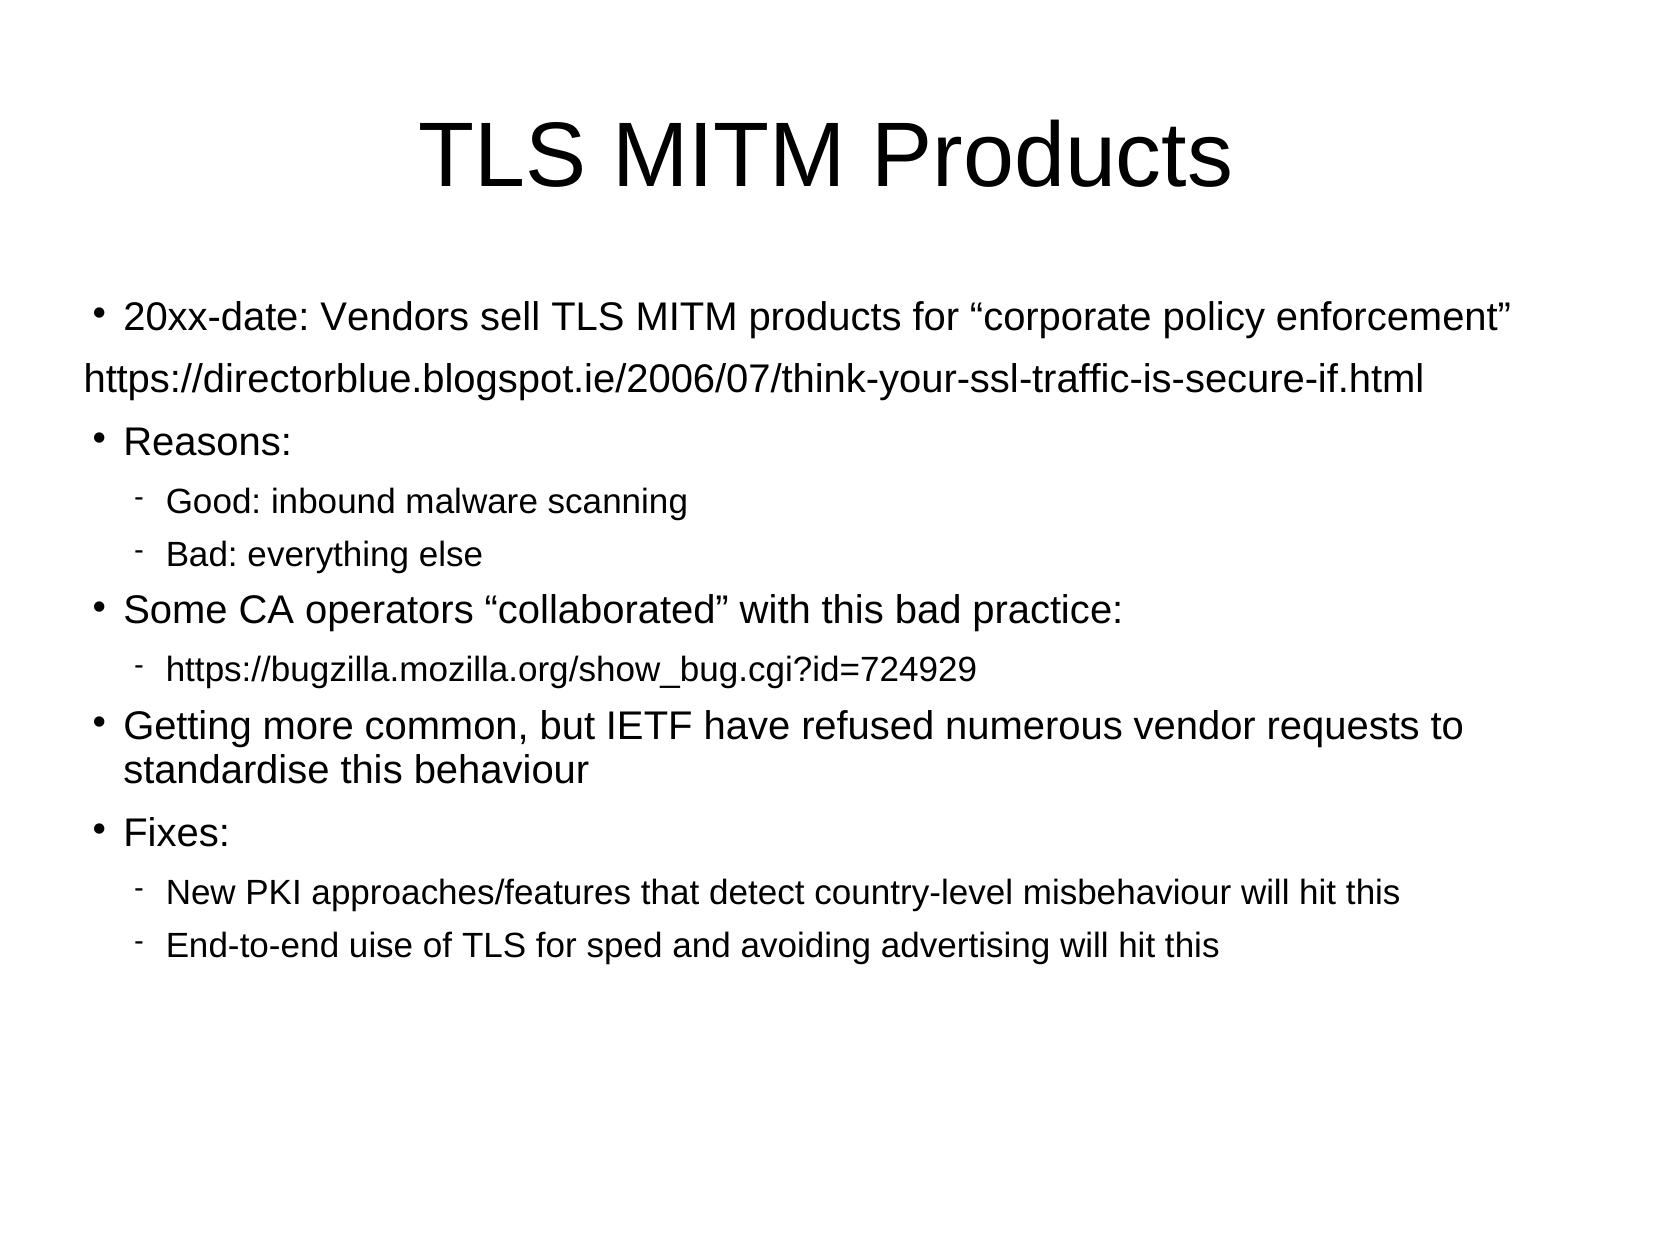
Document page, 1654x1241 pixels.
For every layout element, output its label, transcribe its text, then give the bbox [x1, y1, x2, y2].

title TLS MITM Products [82, 49, 1571, 257]
list 20xx-date: Vendors sell TLS MITM products for “corporate policy enforcement” https://directorblue.blogspot.ie/2006/07/think-your-ssl-traffic-is-secure-if.html Reasons: Good: inbound malware scanning Bad: everything else Some CA operators “collaborated” with this bad practice: https://bugzilla.mozilla.org/show_bug.cgi?id=724929 Getting more common, but IETF have refused numerous vendor requests to standardise this behaviour Fixes: New PKI approaches/features that detect country-level misbehaviour will hit this End-to-end uise of TLS for sped and avoiding advertising will hit this [82, 290, 1538, 1010]
